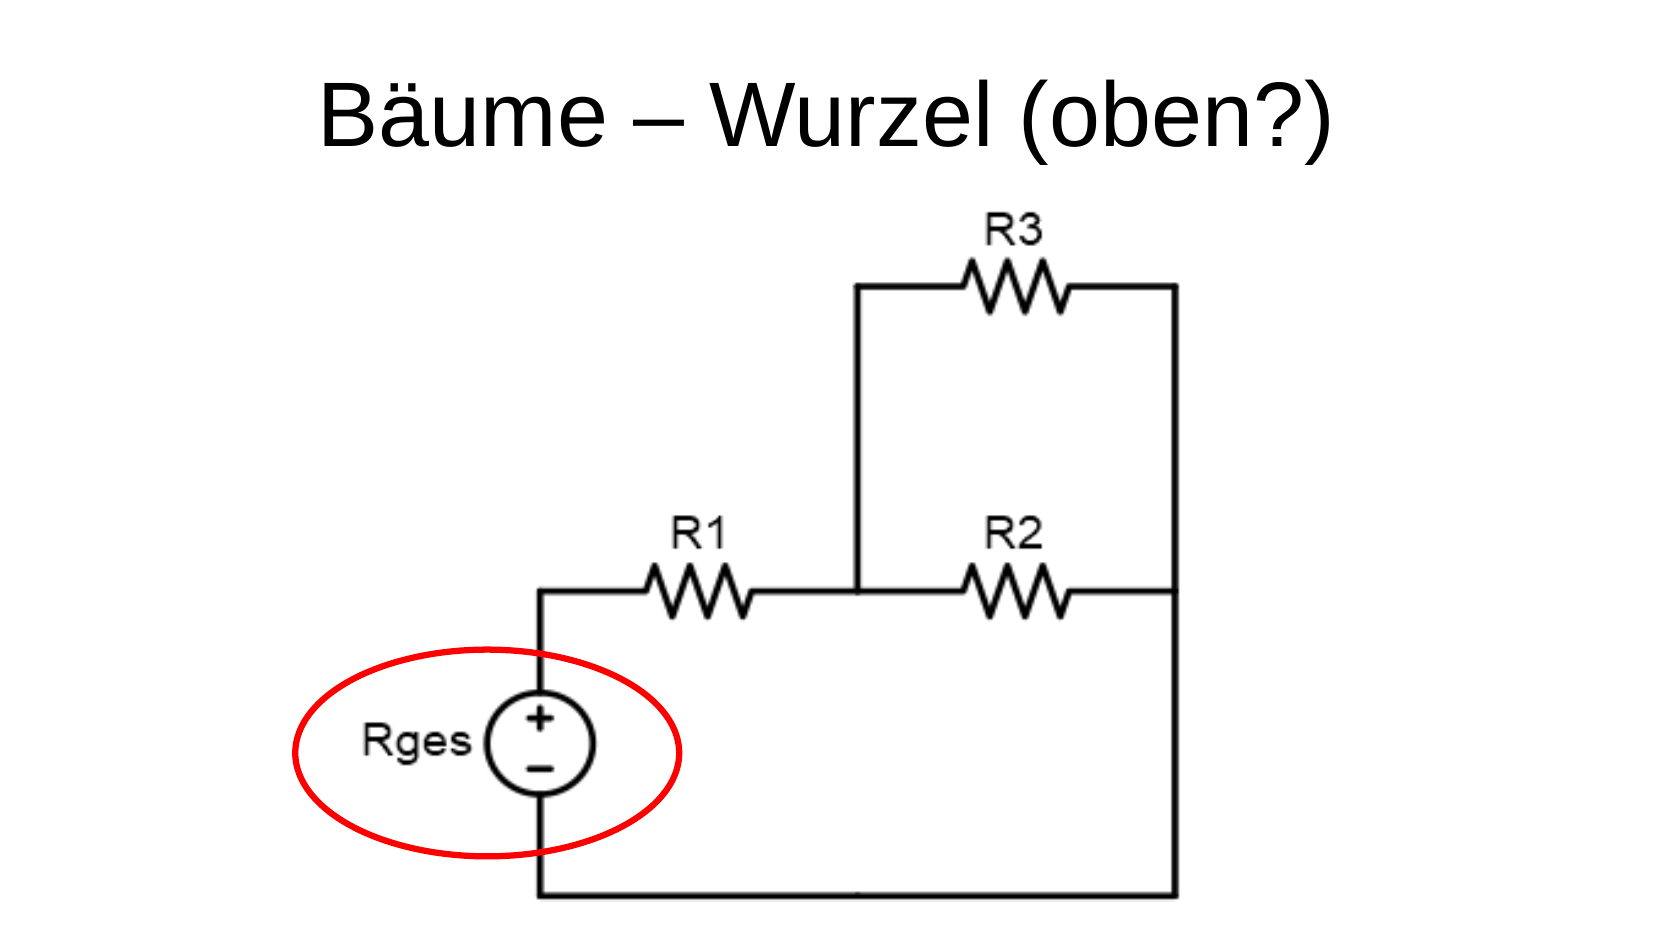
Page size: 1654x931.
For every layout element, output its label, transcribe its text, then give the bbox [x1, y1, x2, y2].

picture [354, 173, 1182, 902]
picture [354, 653, 676, 853]
title Bäume – Wurzel (oben?) [82, 37, 1571, 193]
